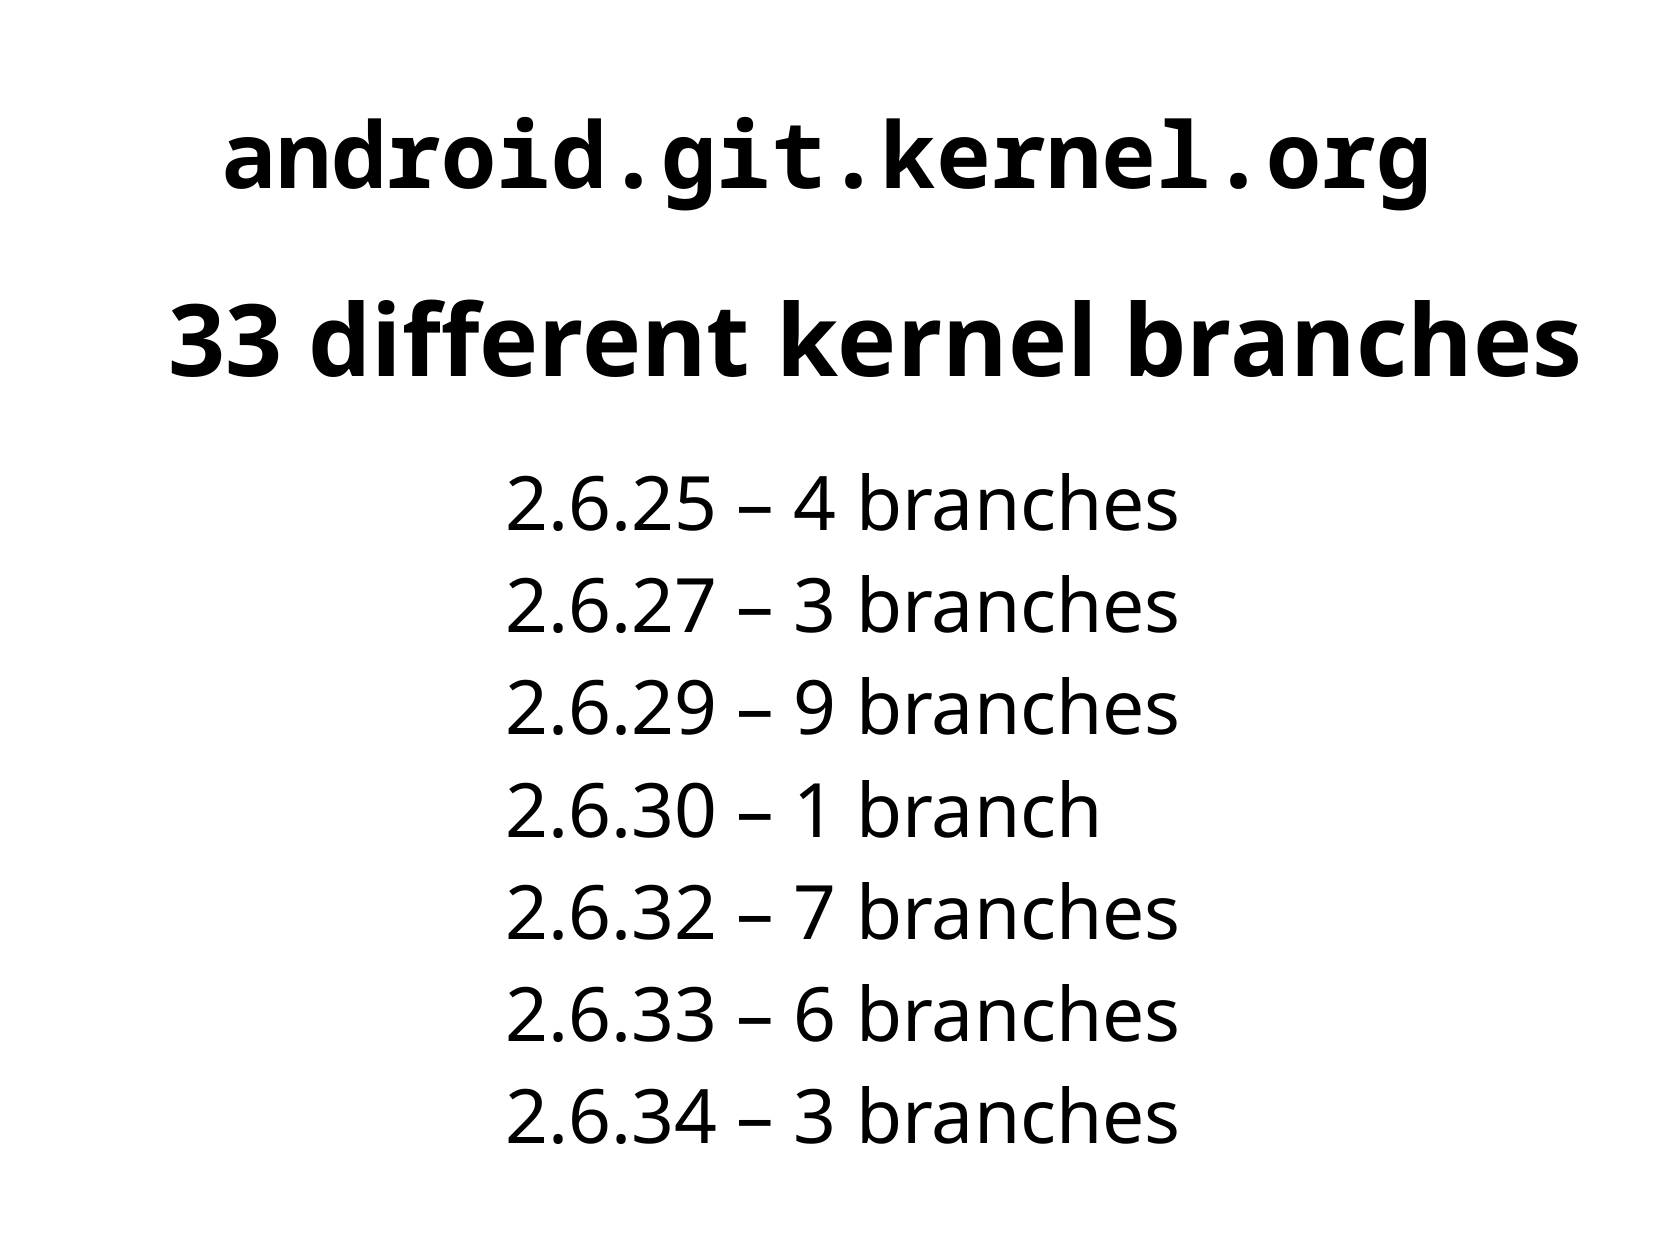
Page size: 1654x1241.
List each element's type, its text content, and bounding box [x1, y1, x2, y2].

text_box 33 different kernel branches [153, 262, 1501, 398]
text_box 2.6.25 – 4 branches 2.6.27 – 3 branches 2.6.29 – 9 branches 2.6.30 – 1 branch 2.6.32 – 7 branches 2.6.33 – 6 branches 2.6.34 – 3 branches [490, 442, 1163, 1088]
title android.git.kernel.org [82, 15, 1571, 291]
